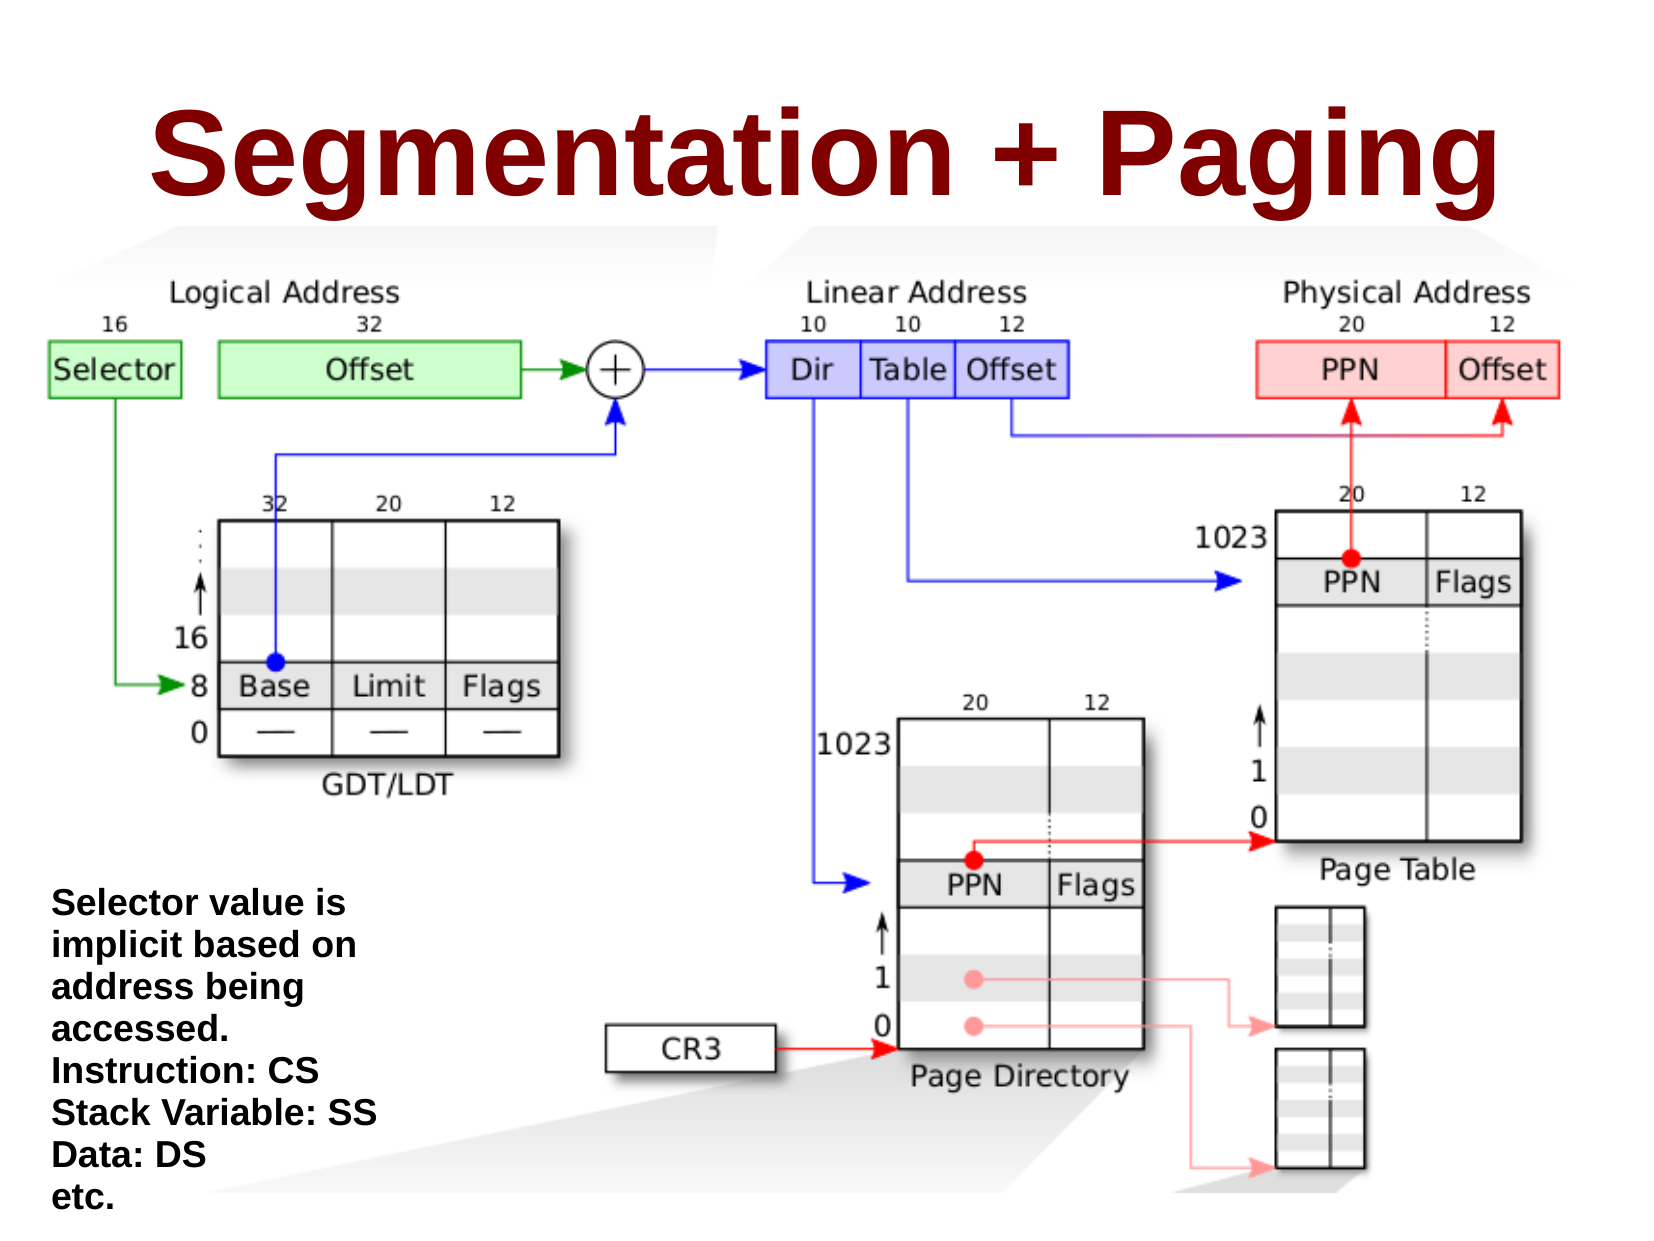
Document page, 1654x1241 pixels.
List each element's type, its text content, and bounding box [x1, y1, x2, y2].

picture [36, 226, 1607, 1193]
title Segmentation + Paging [82, 49, 1571, 226]
text_box Selector value is implicit based on address being accessed. Instruction: CS Stack Variable: SS Data: DS etc. [36, 874, 461, 1225]
